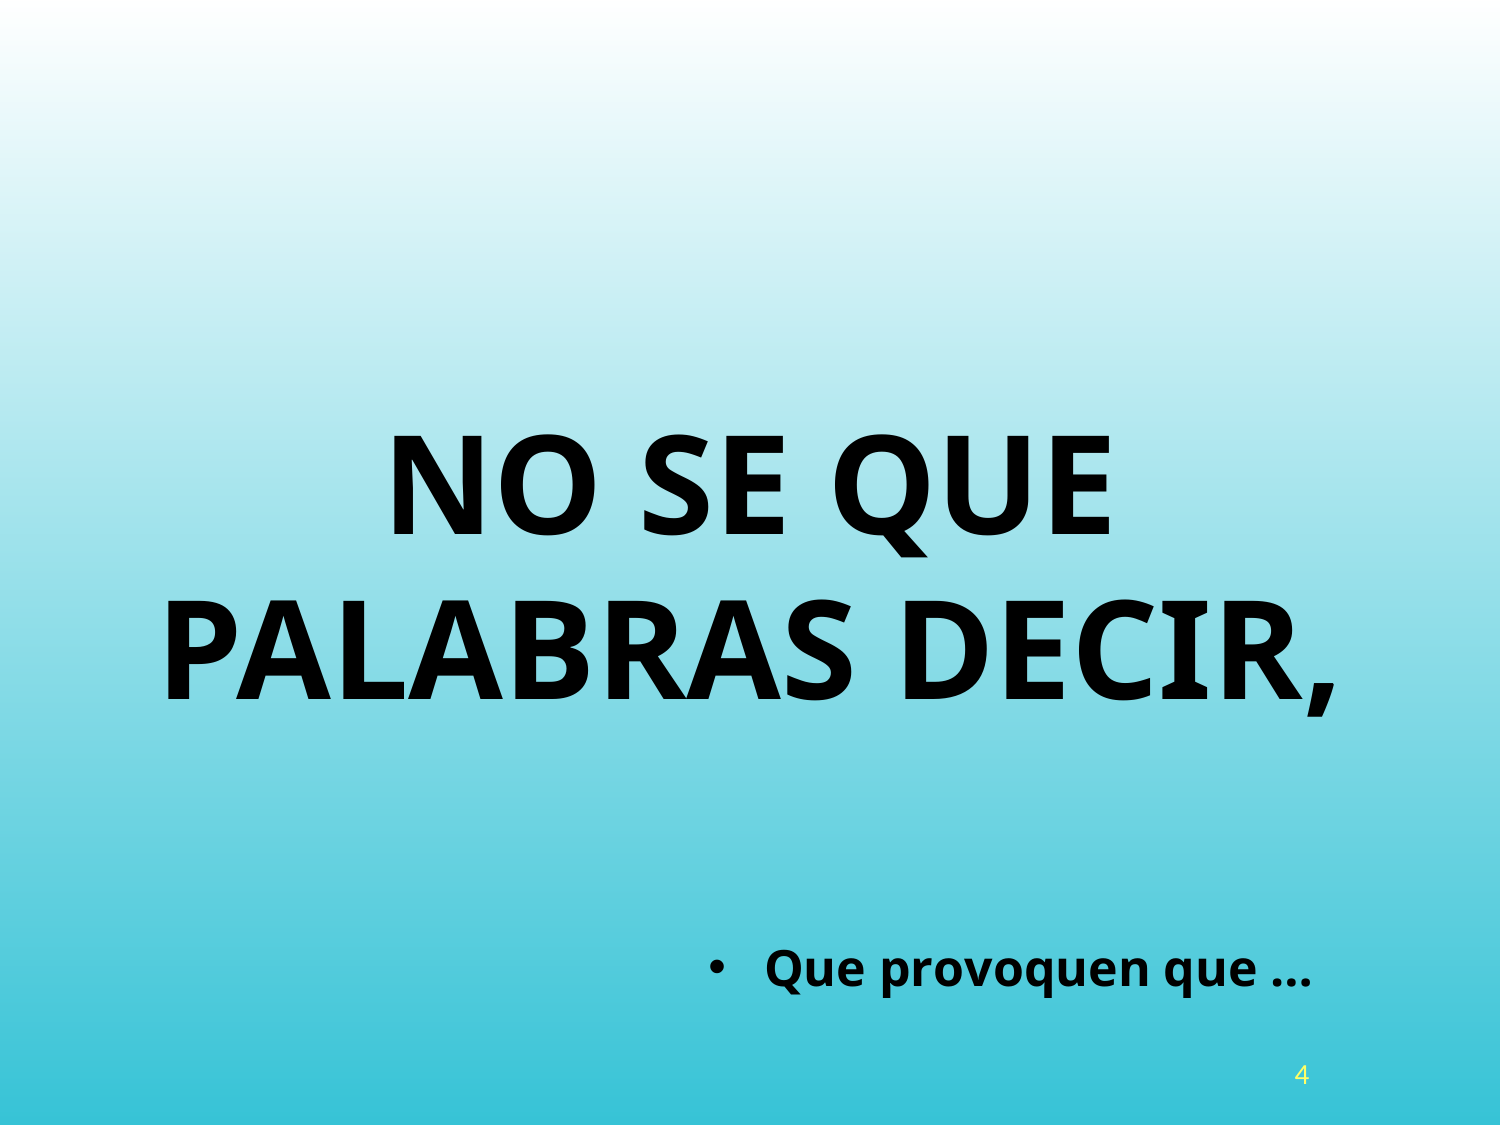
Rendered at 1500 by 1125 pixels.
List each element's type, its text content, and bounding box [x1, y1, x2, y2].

title NO SE QUE PALABRAS DECIR, [75, 468, 1426, 657]
text_box <número> [974, 1042, 1325, 1103]
text_box Que provoquen que … [616, 928, 1329, 1012]
